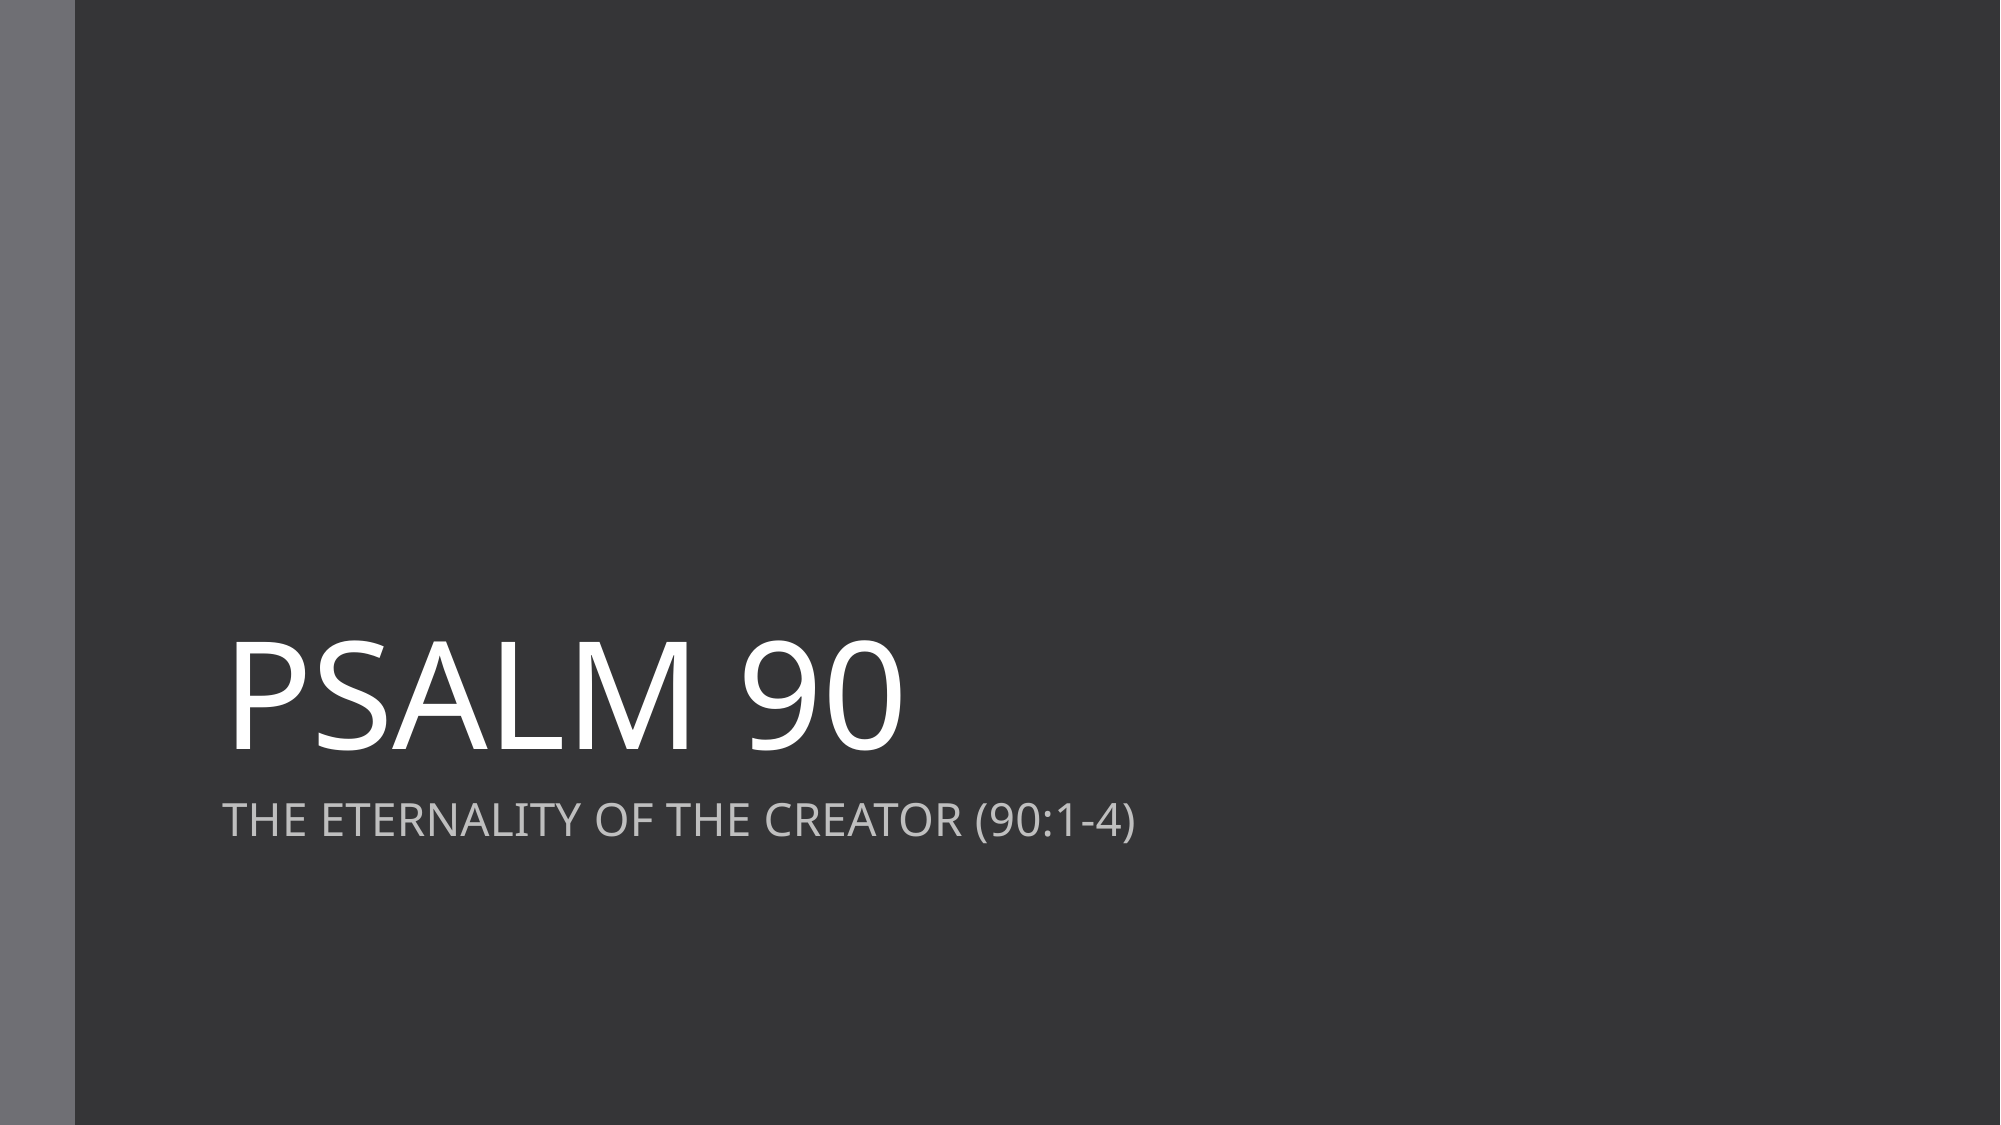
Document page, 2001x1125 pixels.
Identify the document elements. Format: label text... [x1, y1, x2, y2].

title PSALM 90 [206, 124, 1752, 787]
subtitle THE ETERNALITY OF THE CREATOR (90:1-4) [206, 787, 1752, 1066]
